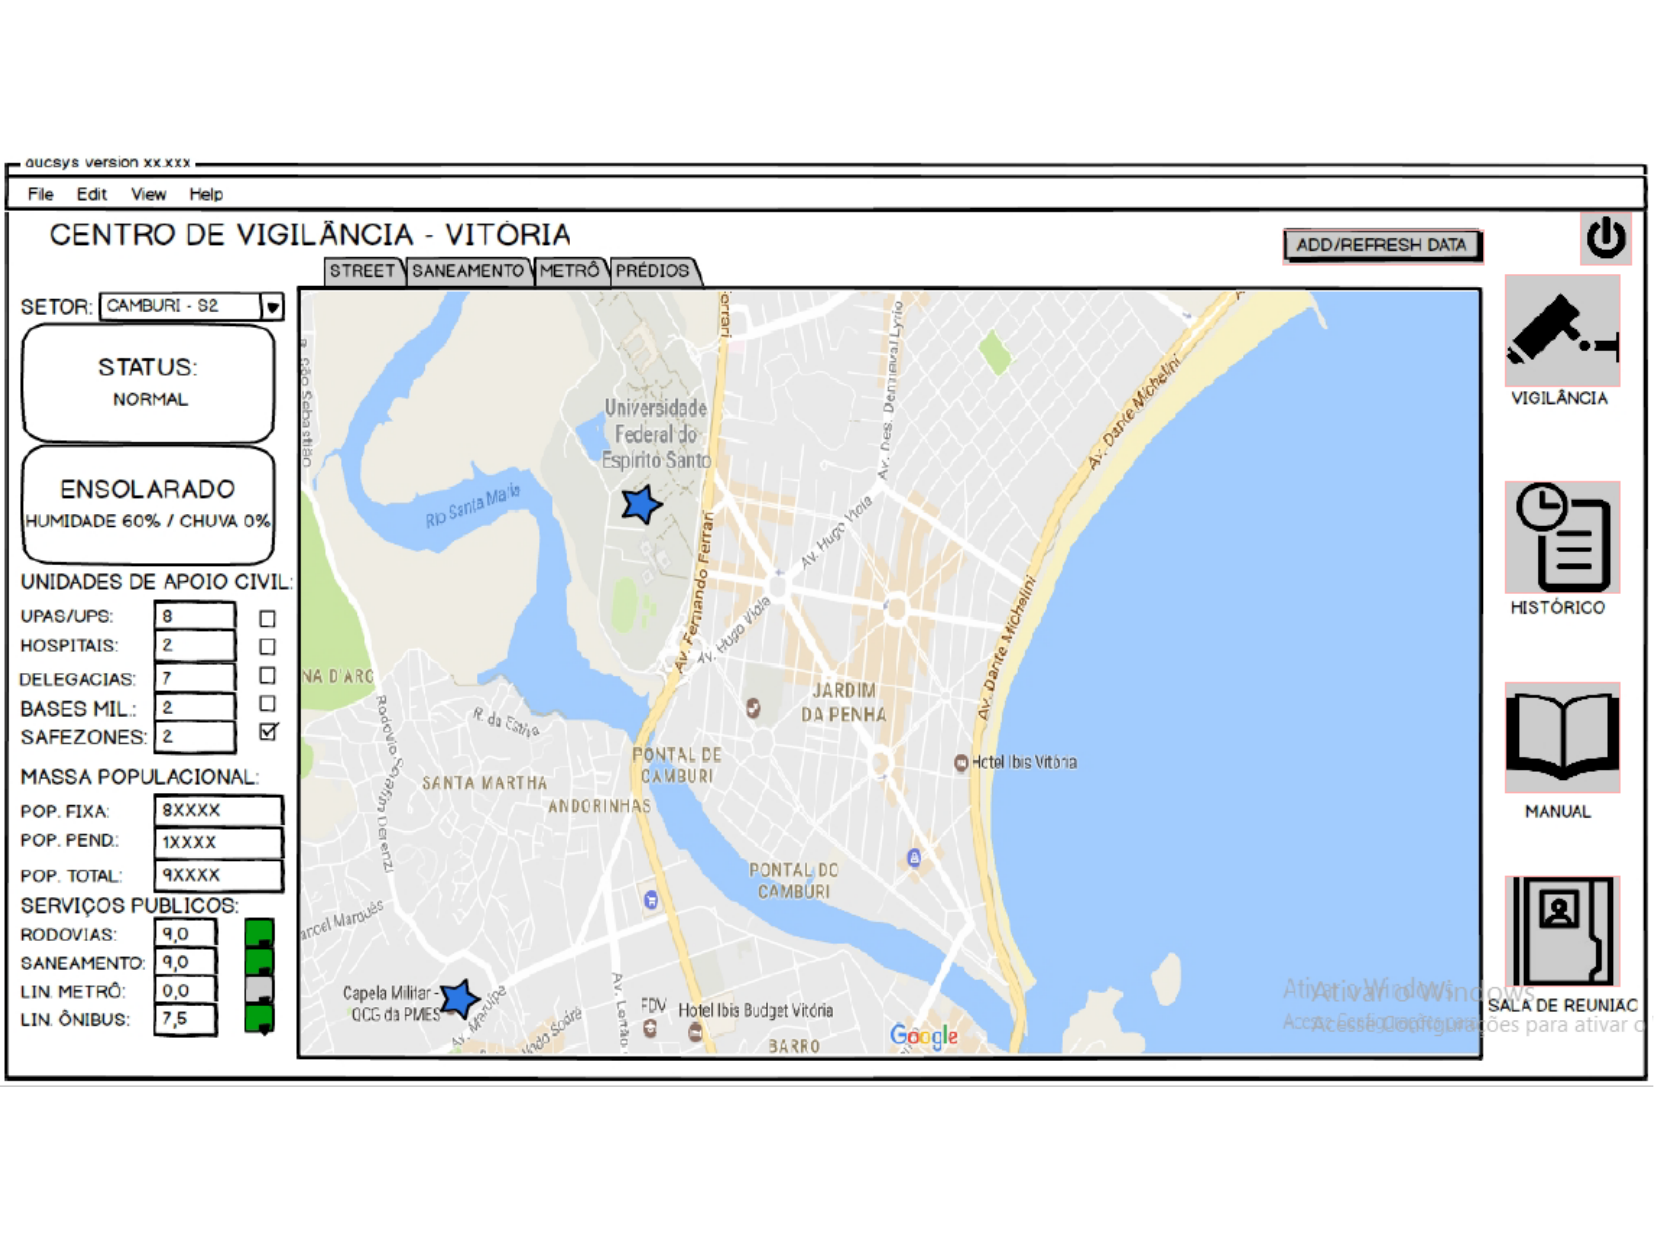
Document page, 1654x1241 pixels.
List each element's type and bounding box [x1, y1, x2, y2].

picture [0, 153, 1654, 1087]
